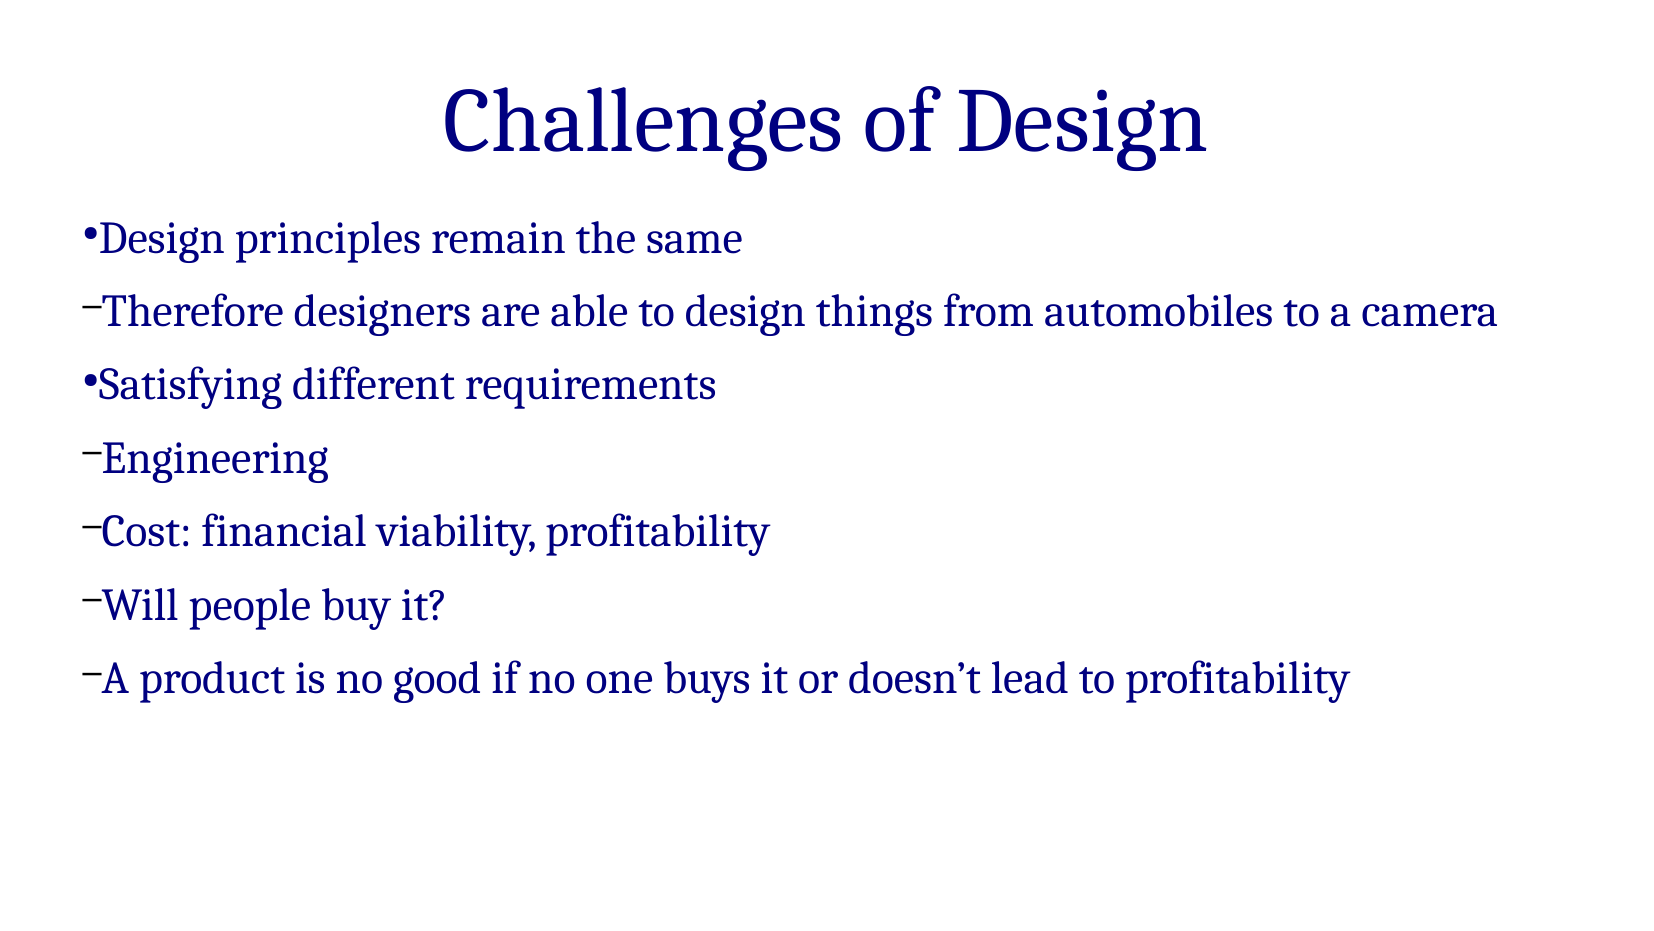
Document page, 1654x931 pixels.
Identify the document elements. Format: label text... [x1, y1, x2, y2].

title Challenges of Design [82, 37, 1571, 193]
list Design principles remain the same Therefore designers are able to design things from automobiles to a camera Satisfying different requirements Engineering Cost: financial viability, profitability Will people buy it? A product is no good if no one buys it or doesn’t lead to profitability [82, 218, 1571, 758]
